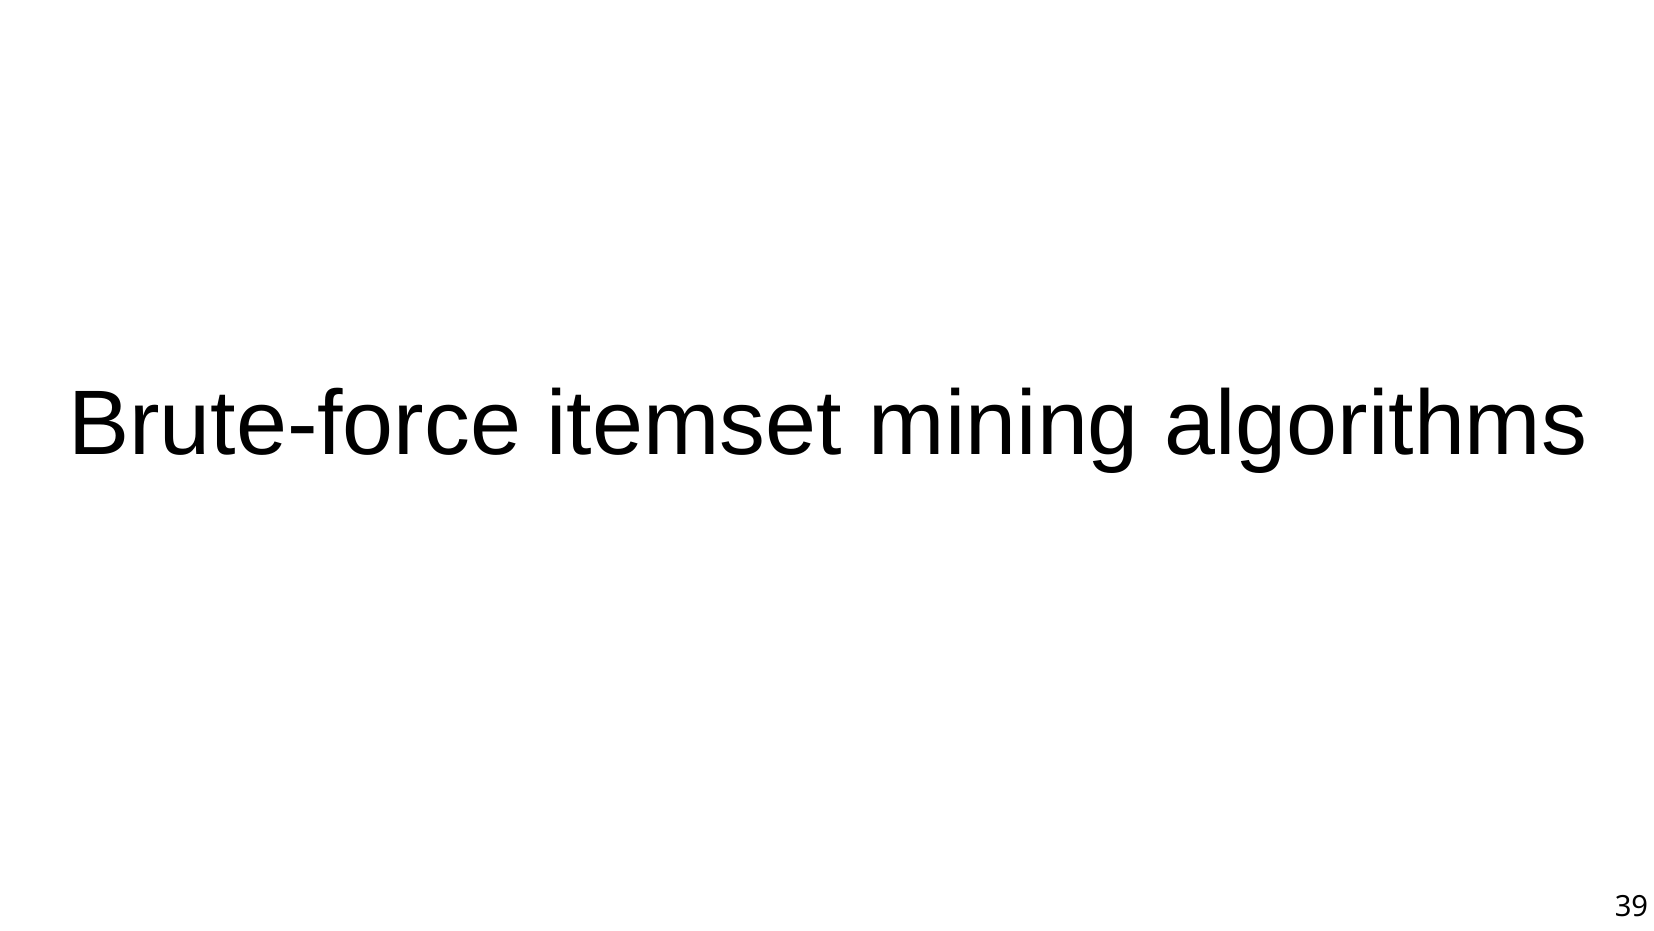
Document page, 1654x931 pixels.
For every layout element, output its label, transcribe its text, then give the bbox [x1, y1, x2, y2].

title Brute-force itemset mining algorithms [0, 320, 1654, 526]
